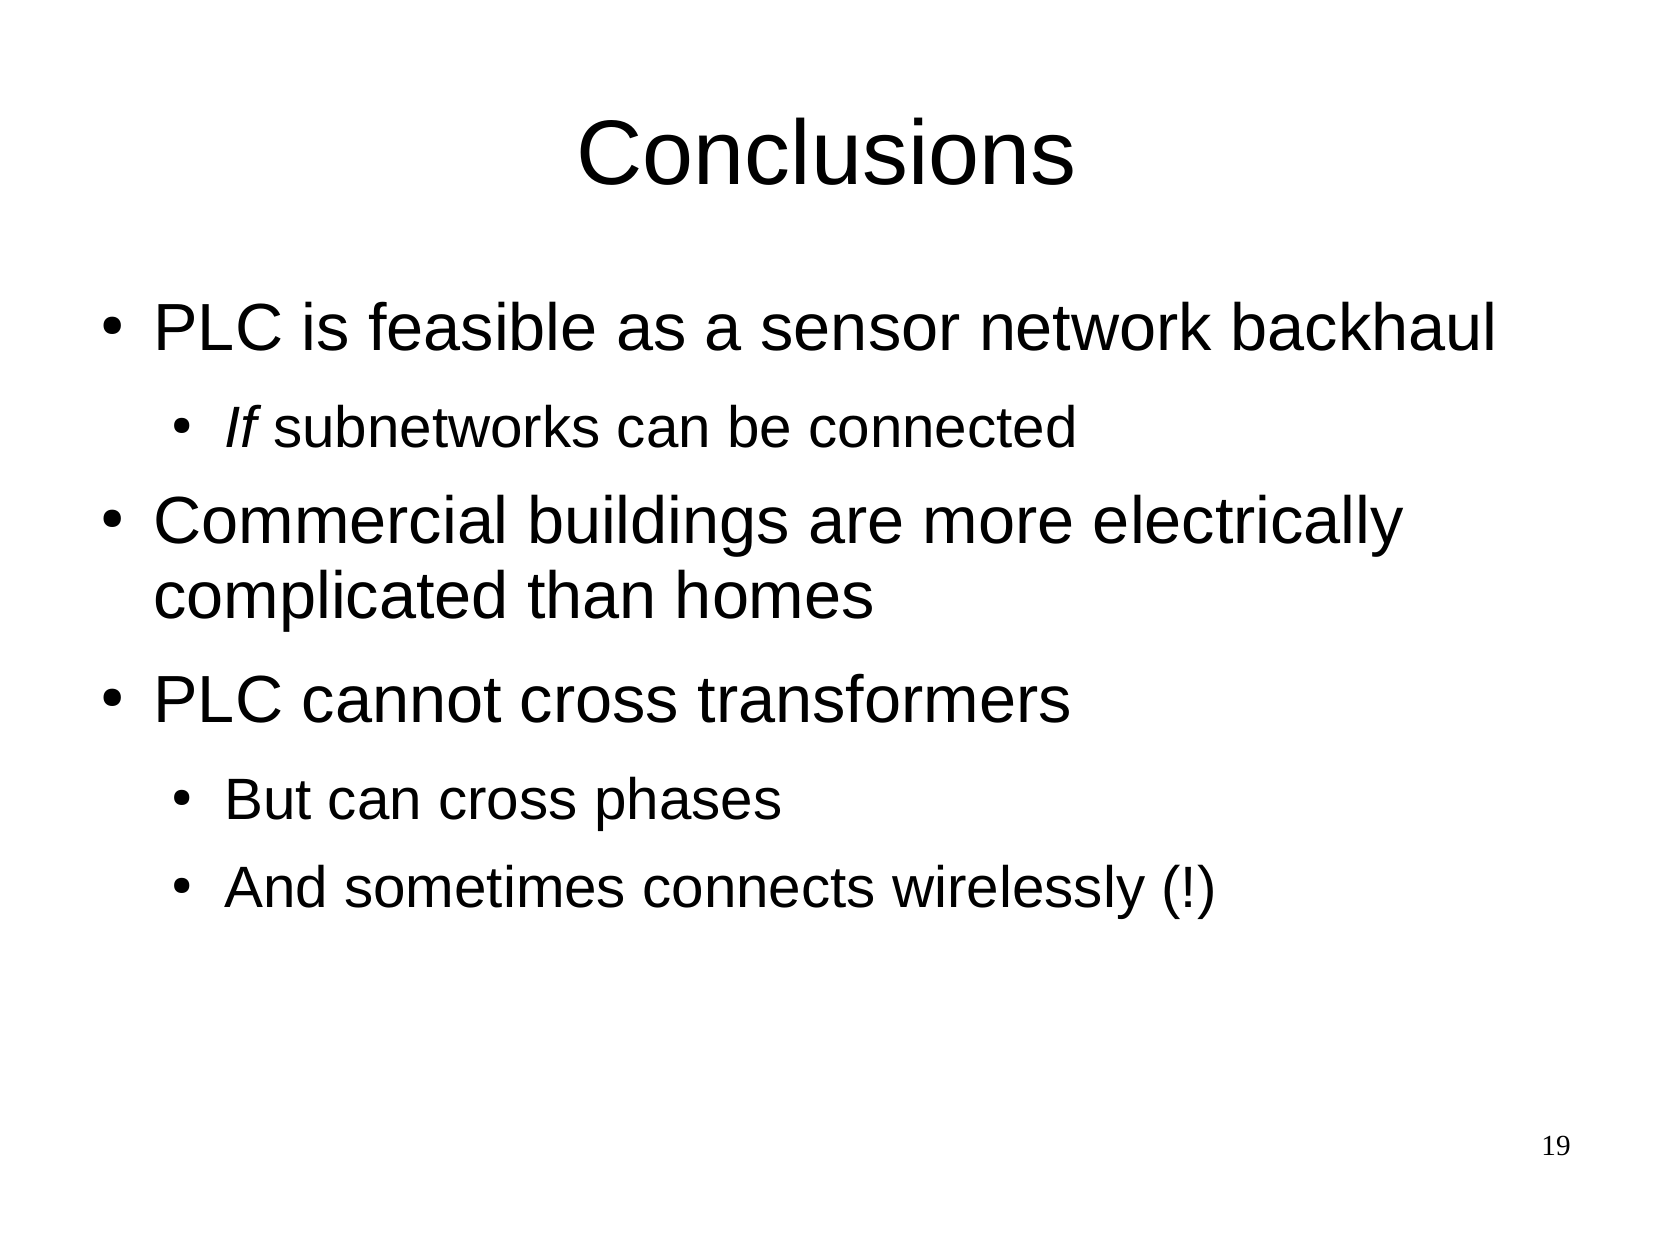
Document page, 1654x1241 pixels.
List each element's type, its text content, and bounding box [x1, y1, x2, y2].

list PLC is feasible as a sensor network backhaul If subnetworks can be connected Commercial buildings are more electrically complicated than homes PLC cannot cross transformers But can cross phases And sometimes connects wirelessly (!) [82, 290, 1571, 1109]
title Conclusions [82, 56, 1571, 250]
